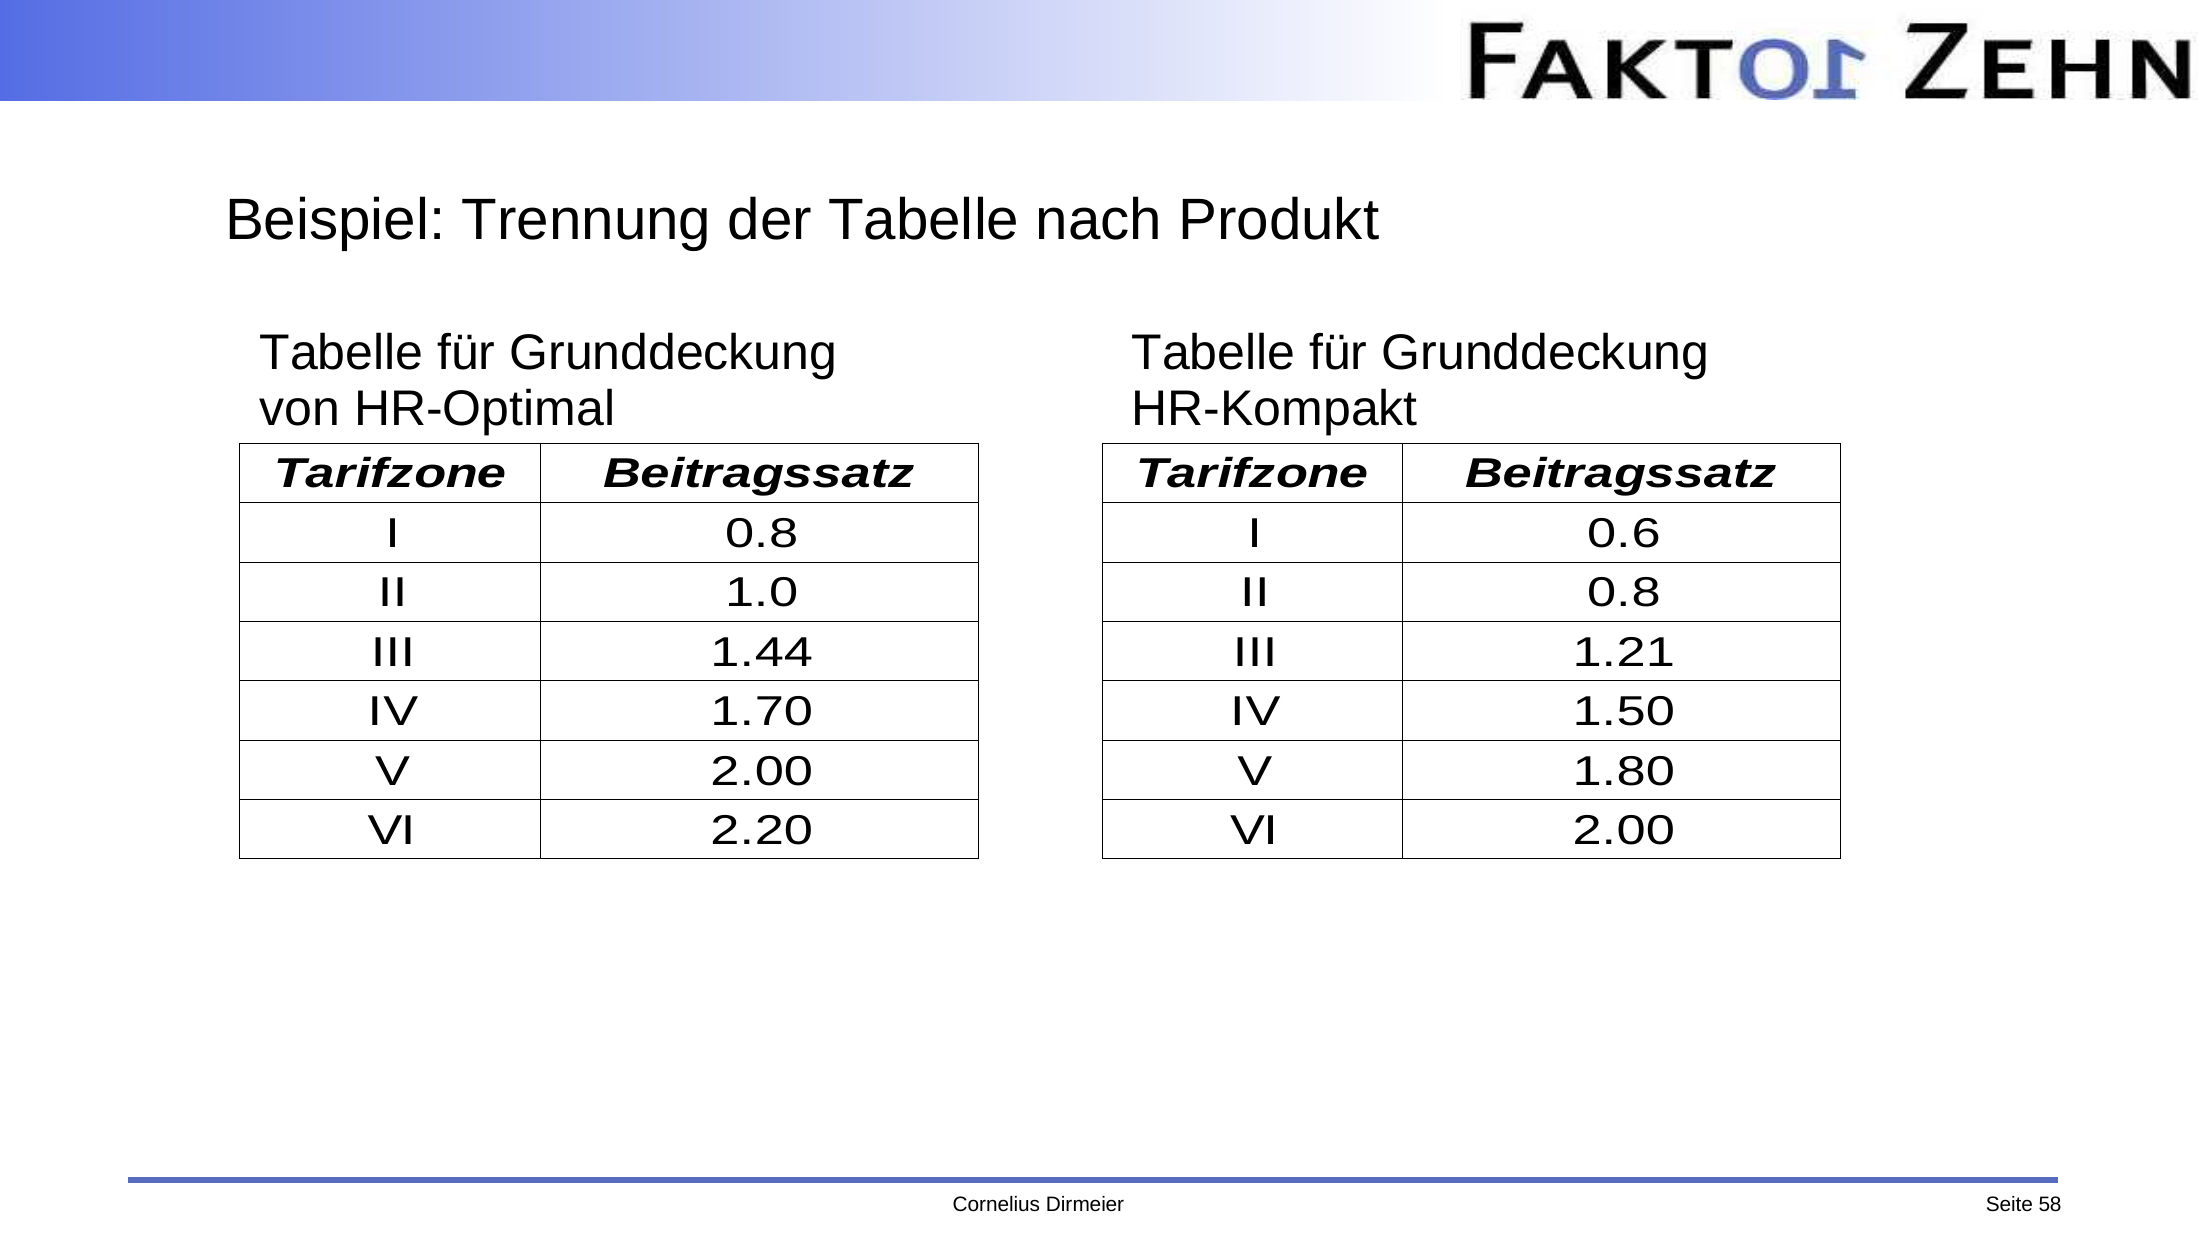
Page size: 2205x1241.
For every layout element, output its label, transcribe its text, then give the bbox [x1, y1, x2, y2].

title Beispiel: Trennung der Tabelle nach Produkt [225, 142, 1981, 296]
chart [0, 442, 2205, 1241]
text_box Tabelle für Grunddeckung HR-Kompakt [1131, 324, 1859, 437]
picture [1460, 7, 2202, 100]
text_box Tabelle für Grunddeckung von HR-Optimal [259, 324, 987, 437]
